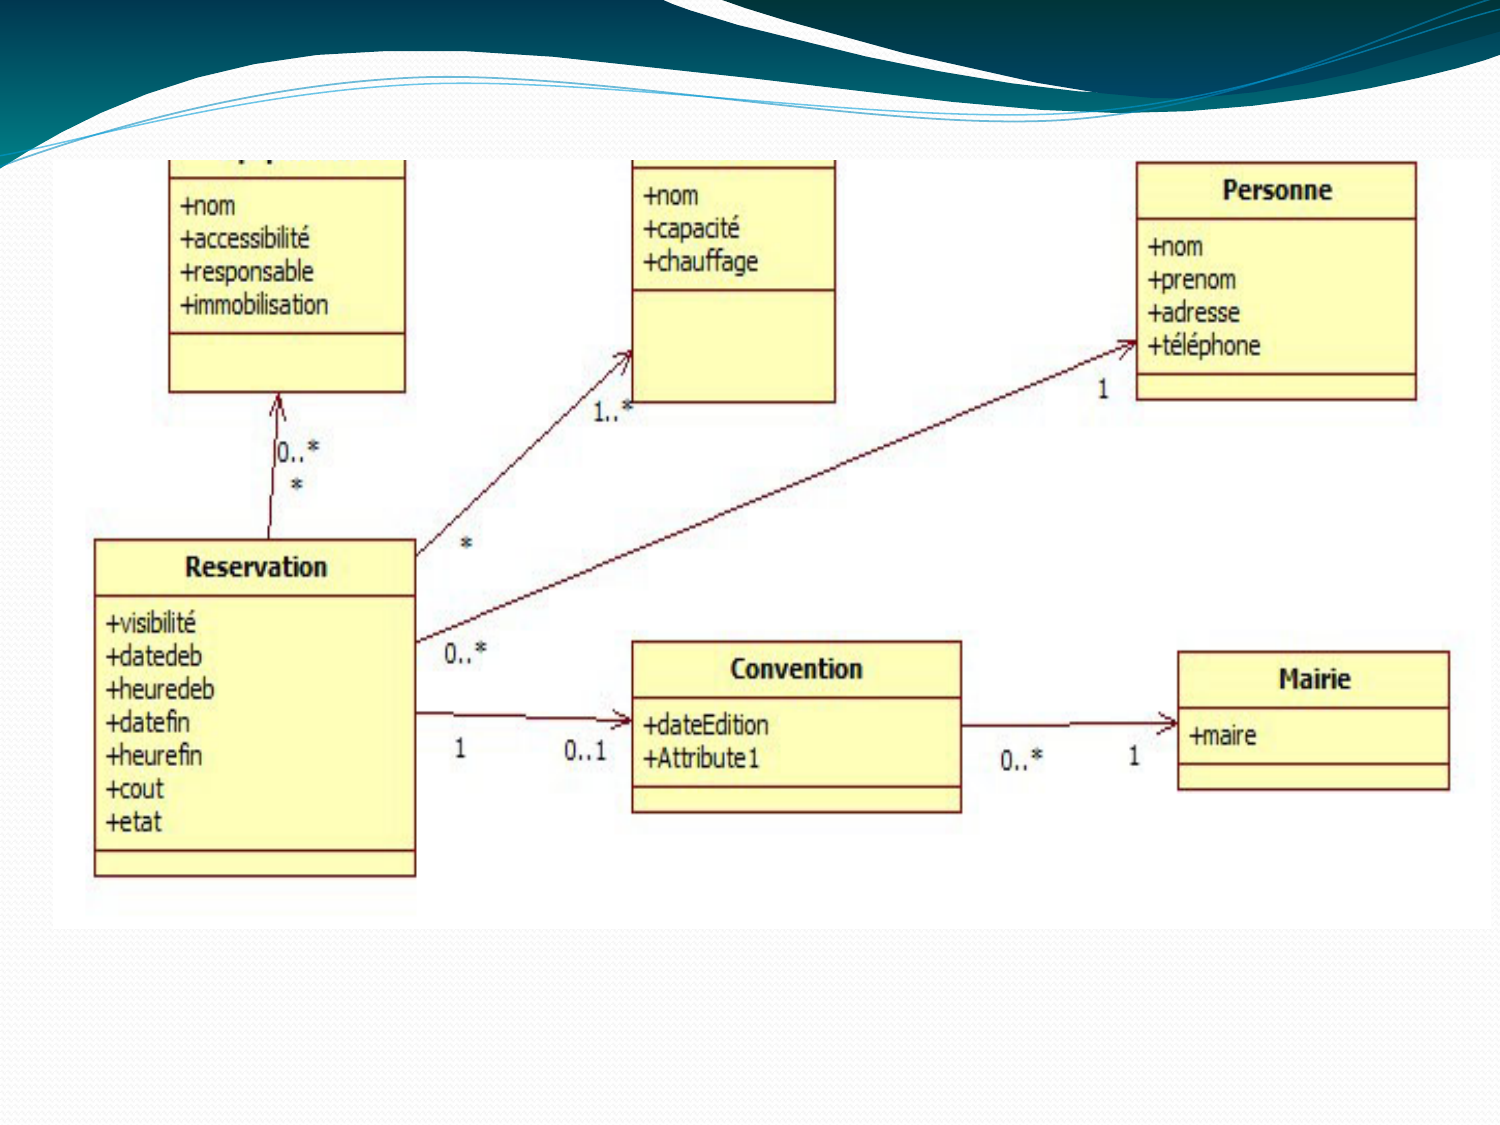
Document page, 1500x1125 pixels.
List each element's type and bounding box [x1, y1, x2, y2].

picture [53, 160, 1492, 929]
